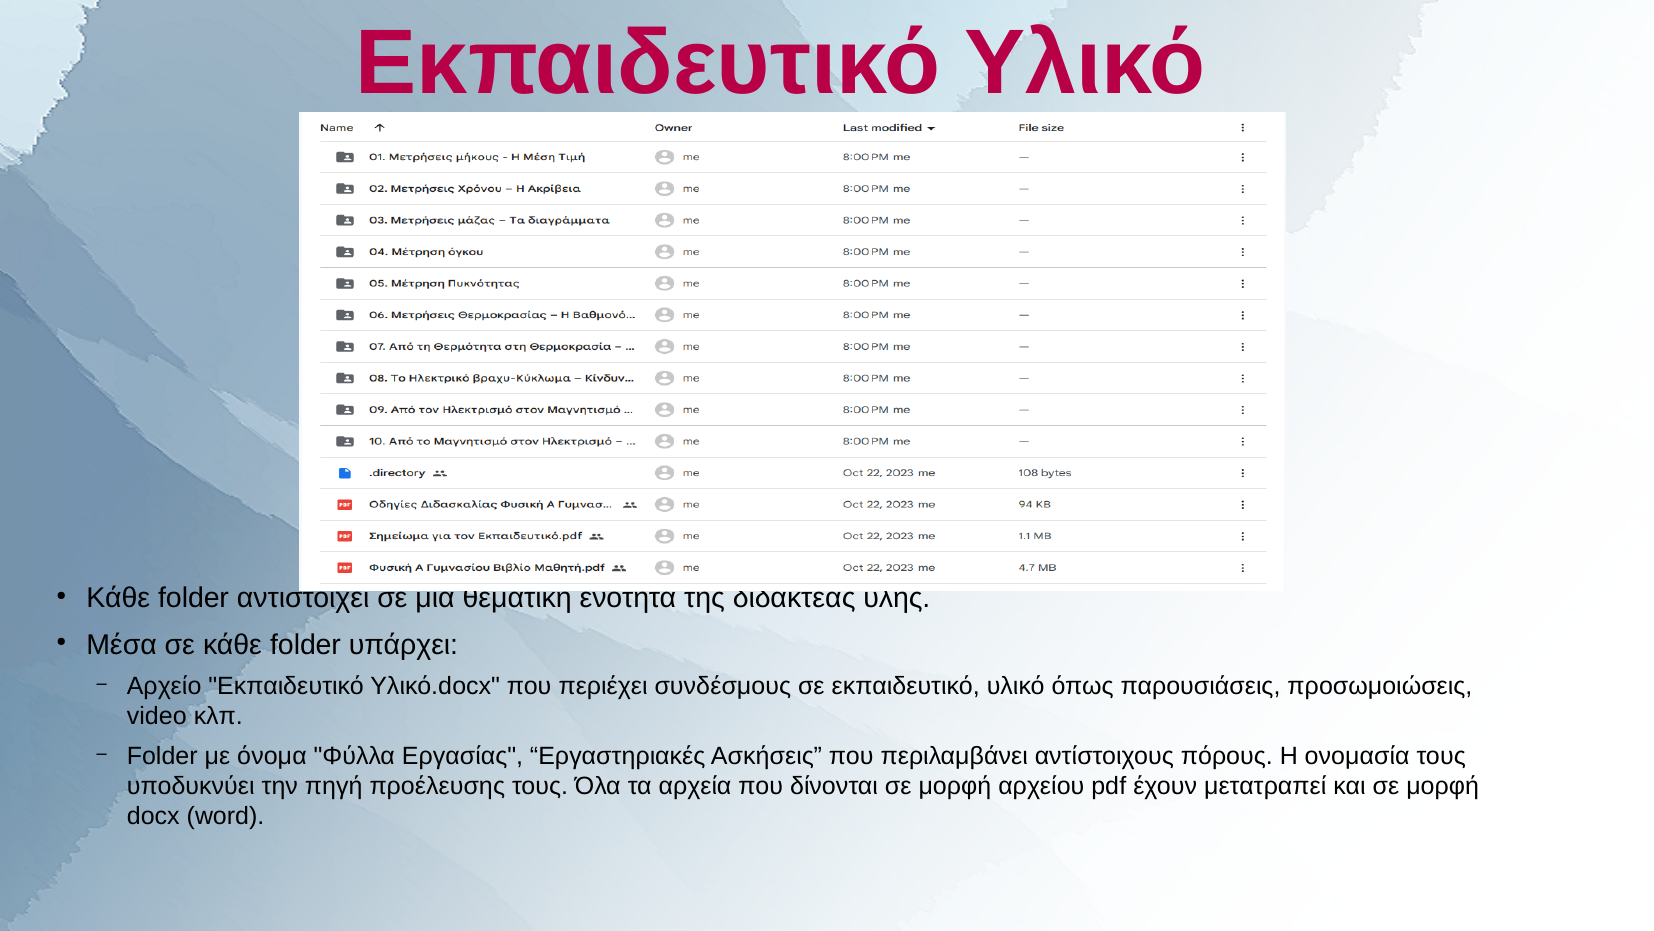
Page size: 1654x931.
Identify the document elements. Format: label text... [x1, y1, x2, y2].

picture [0, 0, 1654, 931]
list Κάθε folder αντιστοιχεί σε μία θεματική ενότητα της διδακτέας ύλης. Μέσα σε κάθε folder υπάρχει: Αρχείο "Εκπαιδευτικό Υλικό.docx" που περιέχει συνδέσμους σε εκπαιδευτικό, υλικό όπως παρουσιάσεις, προσωμοιώσεις, video κλπ. Folder με όνομα "Φύλλα Εργασίας", “Εργαστηριακές Ασκήσεις” που περιλαμβάνει αντίστοιχους πόρους. Η ονομασία τους υποδυκνύει την πηγή προέλευσης τους. Όλα τα αρχεία που δίνονται σε μορφή αρχείου pdf έχουν μετατραπεί και σε μορφή docx (word). [46, 112, 1539, 842]
title Εκπαιδευτικό Υλικό [37, 1, 1526, 113]
